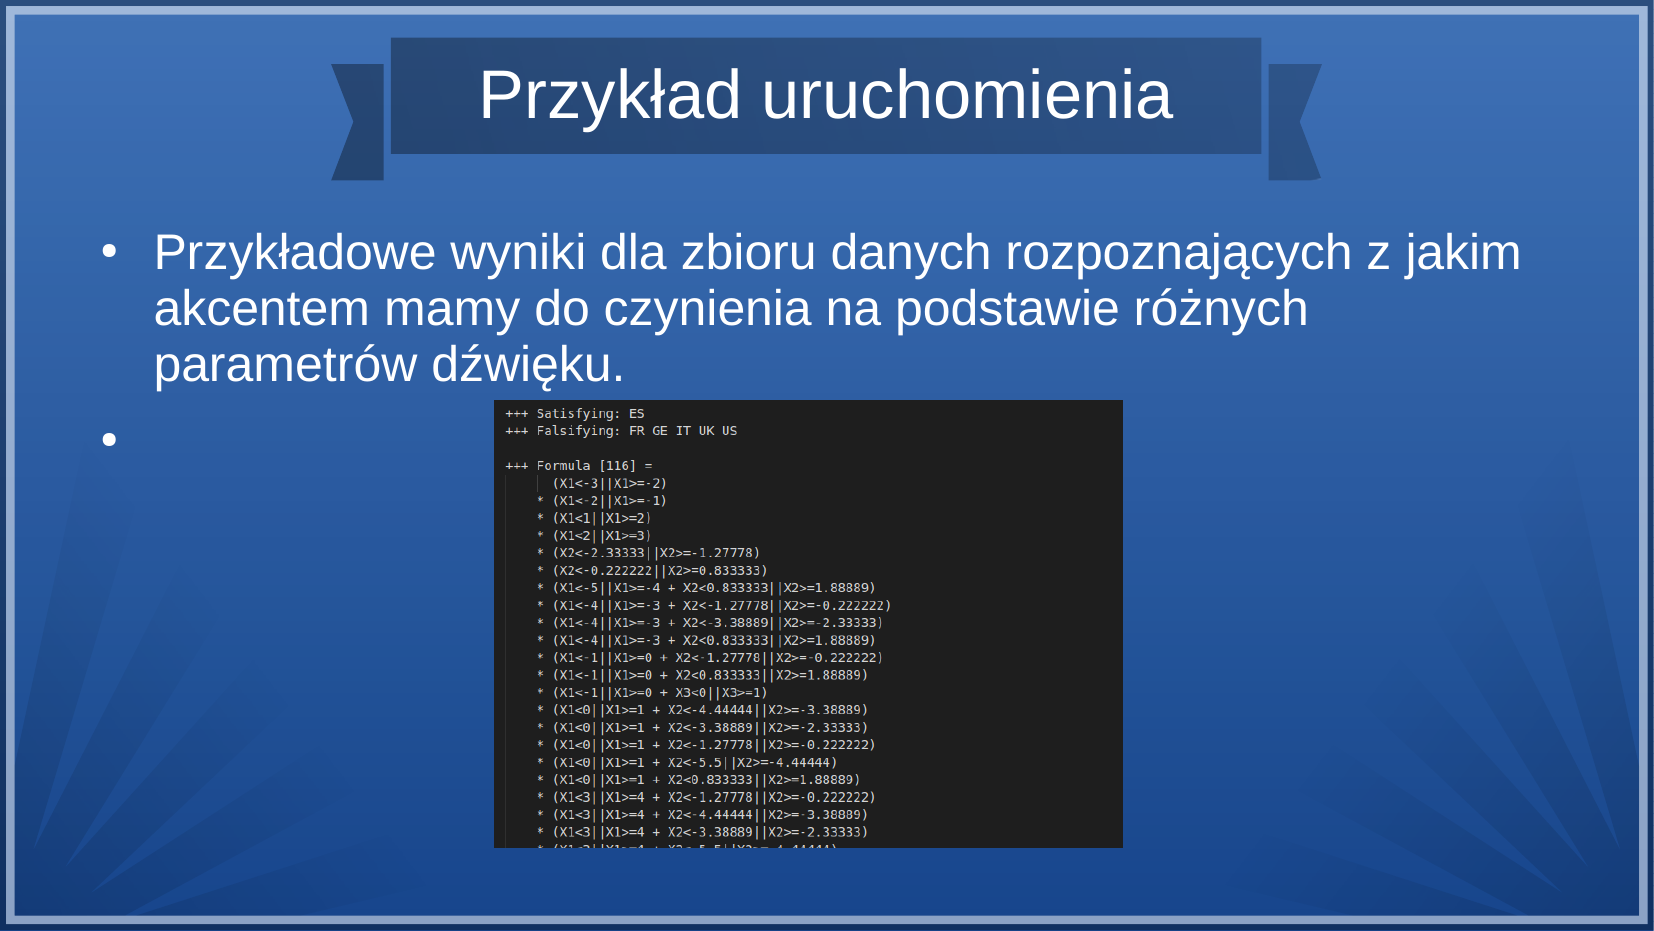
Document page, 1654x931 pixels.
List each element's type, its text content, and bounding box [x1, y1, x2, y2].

picture [494, 400, 1123, 848]
list Przykładowe wyniki dla zbioru danych rozpoznających z jakim akcentem mamy do czynienia na podstawie różnych parametrów dźwięku. [82, 224, 1571, 848]
title Przykład uruchomienia [389, 35, 1264, 154]
